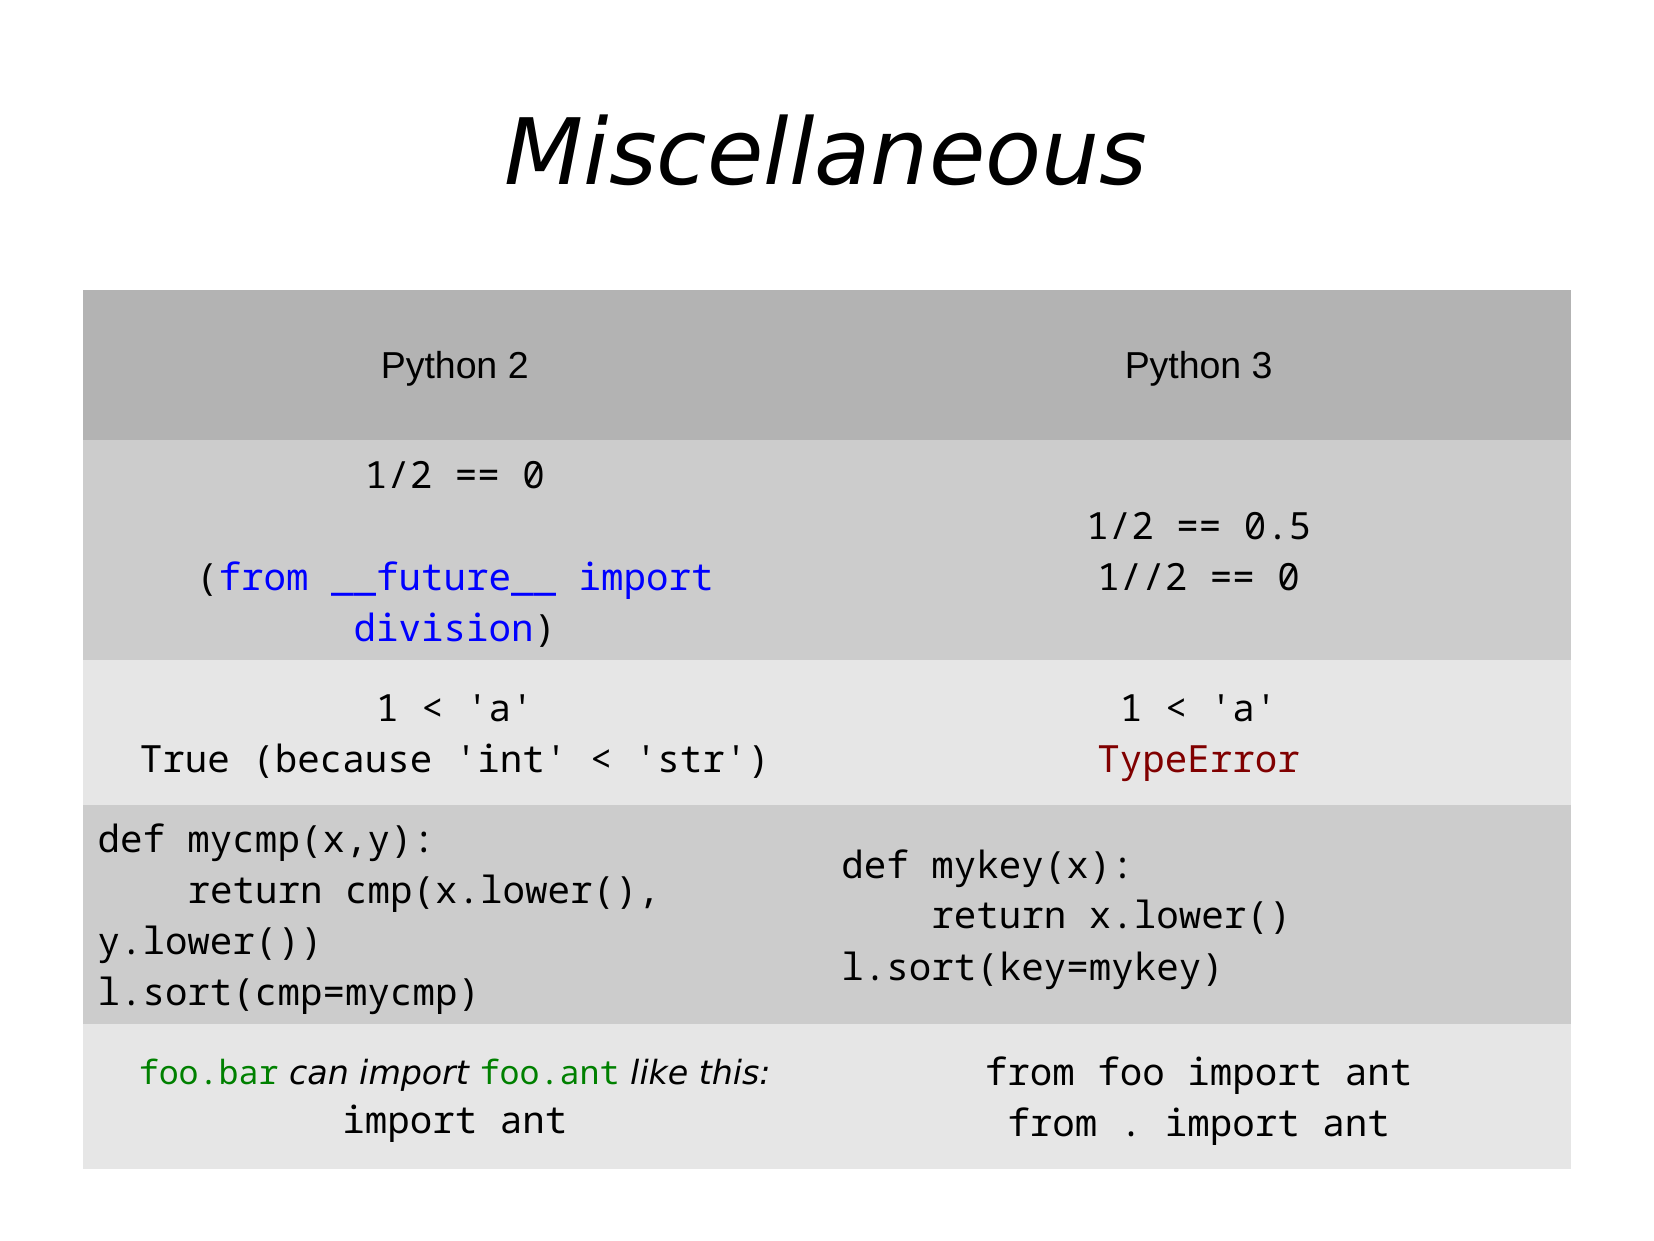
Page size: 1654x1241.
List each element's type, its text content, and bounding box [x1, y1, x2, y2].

table_cell 1 < 'a' True (because 'int' < 'str') [83, 660, 827, 805]
table_cell def mykey(x): return x.lower() l.sort(key=mykey) [827, 805, 1571, 1024]
table_cell 1/2 == 0 (from __future__ import division) [83, 440, 827, 660]
table_cell 1 < 'a' TypeError [827, 660, 1571, 805]
table_cell from foo import ant from . import ant [827, 1024, 1571, 1169]
table_cell foo.bar can import foo.ant like this: import ant [83, 1024, 827, 1169]
table_header Python 3 [827, 290, 1571, 440]
table_cell def mycmp(x,y): return cmp(x.lower(), y.lower()) l.sort(cmp=mycmp) [83, 805, 827, 1024]
title Miscellaneous [82, 49, 1571, 257]
table_cell 1/2 == 0.5 1//2 == 0 [827, 440, 1571, 660]
table_header Python 2 [83, 290, 827, 440]
